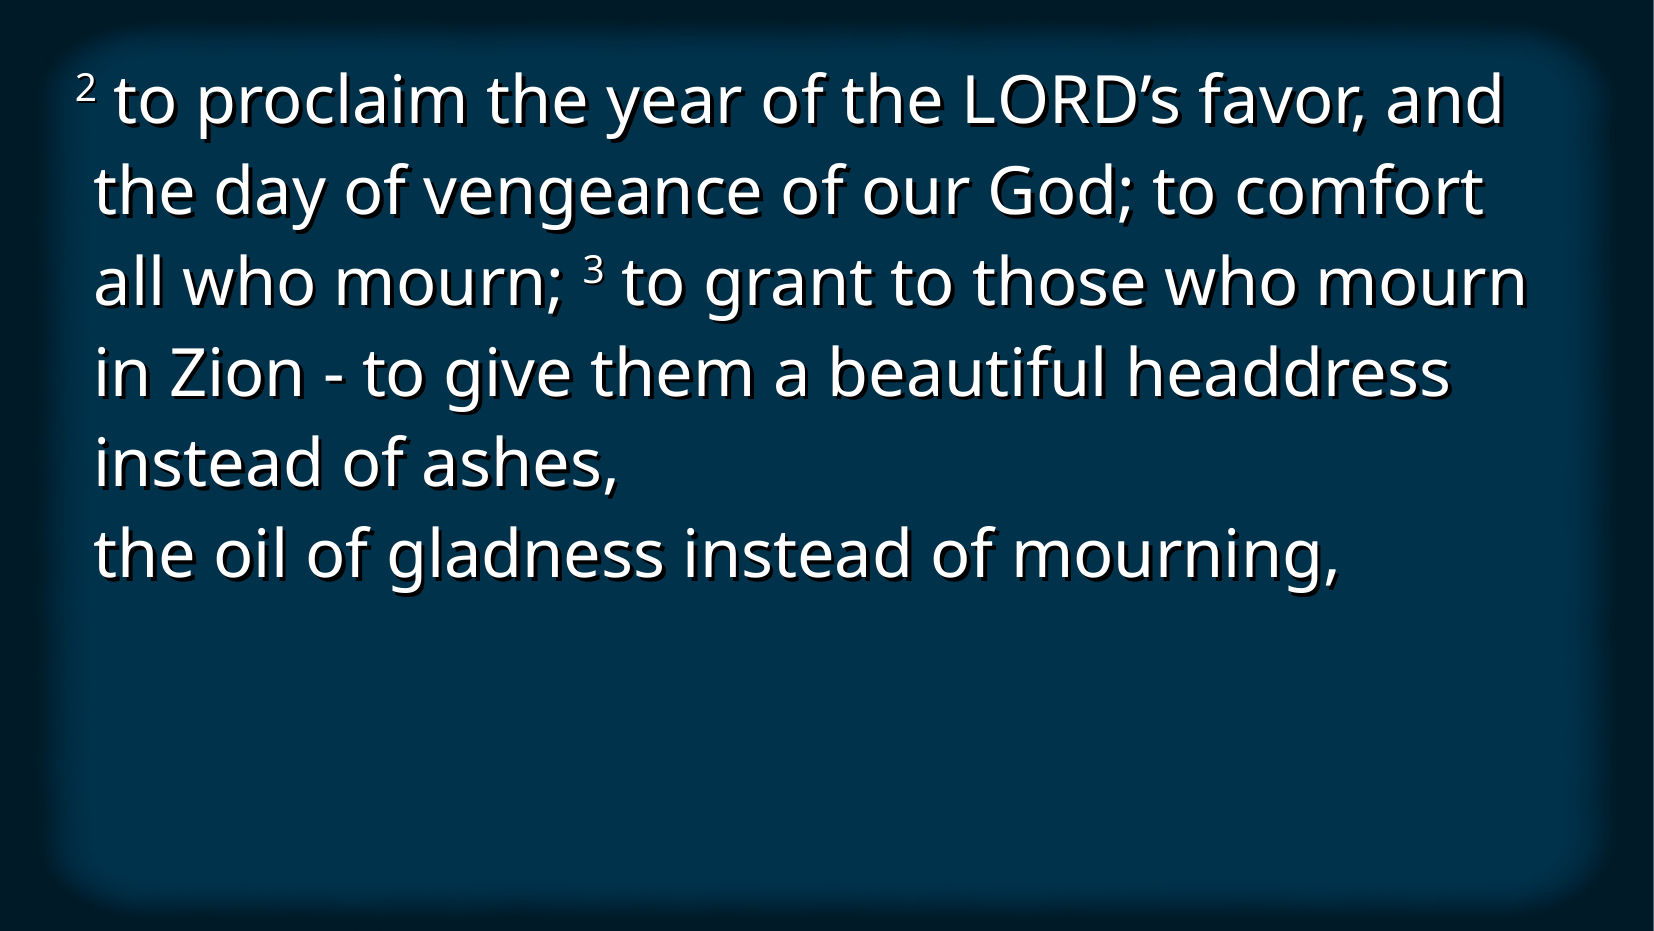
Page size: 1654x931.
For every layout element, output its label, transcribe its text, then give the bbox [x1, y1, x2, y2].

picture [0, 0, 1654, 931]
text_box 2 to proclaim the year of the LORD’s favor, and the day of vengeance of our God; to comfort all who mourn; 3 to grant to those who mourn in Zion - to give them a beautiful headdress instead of ashes, the oil of gladness instead of mourning, [60, 45, 1591, 504]
